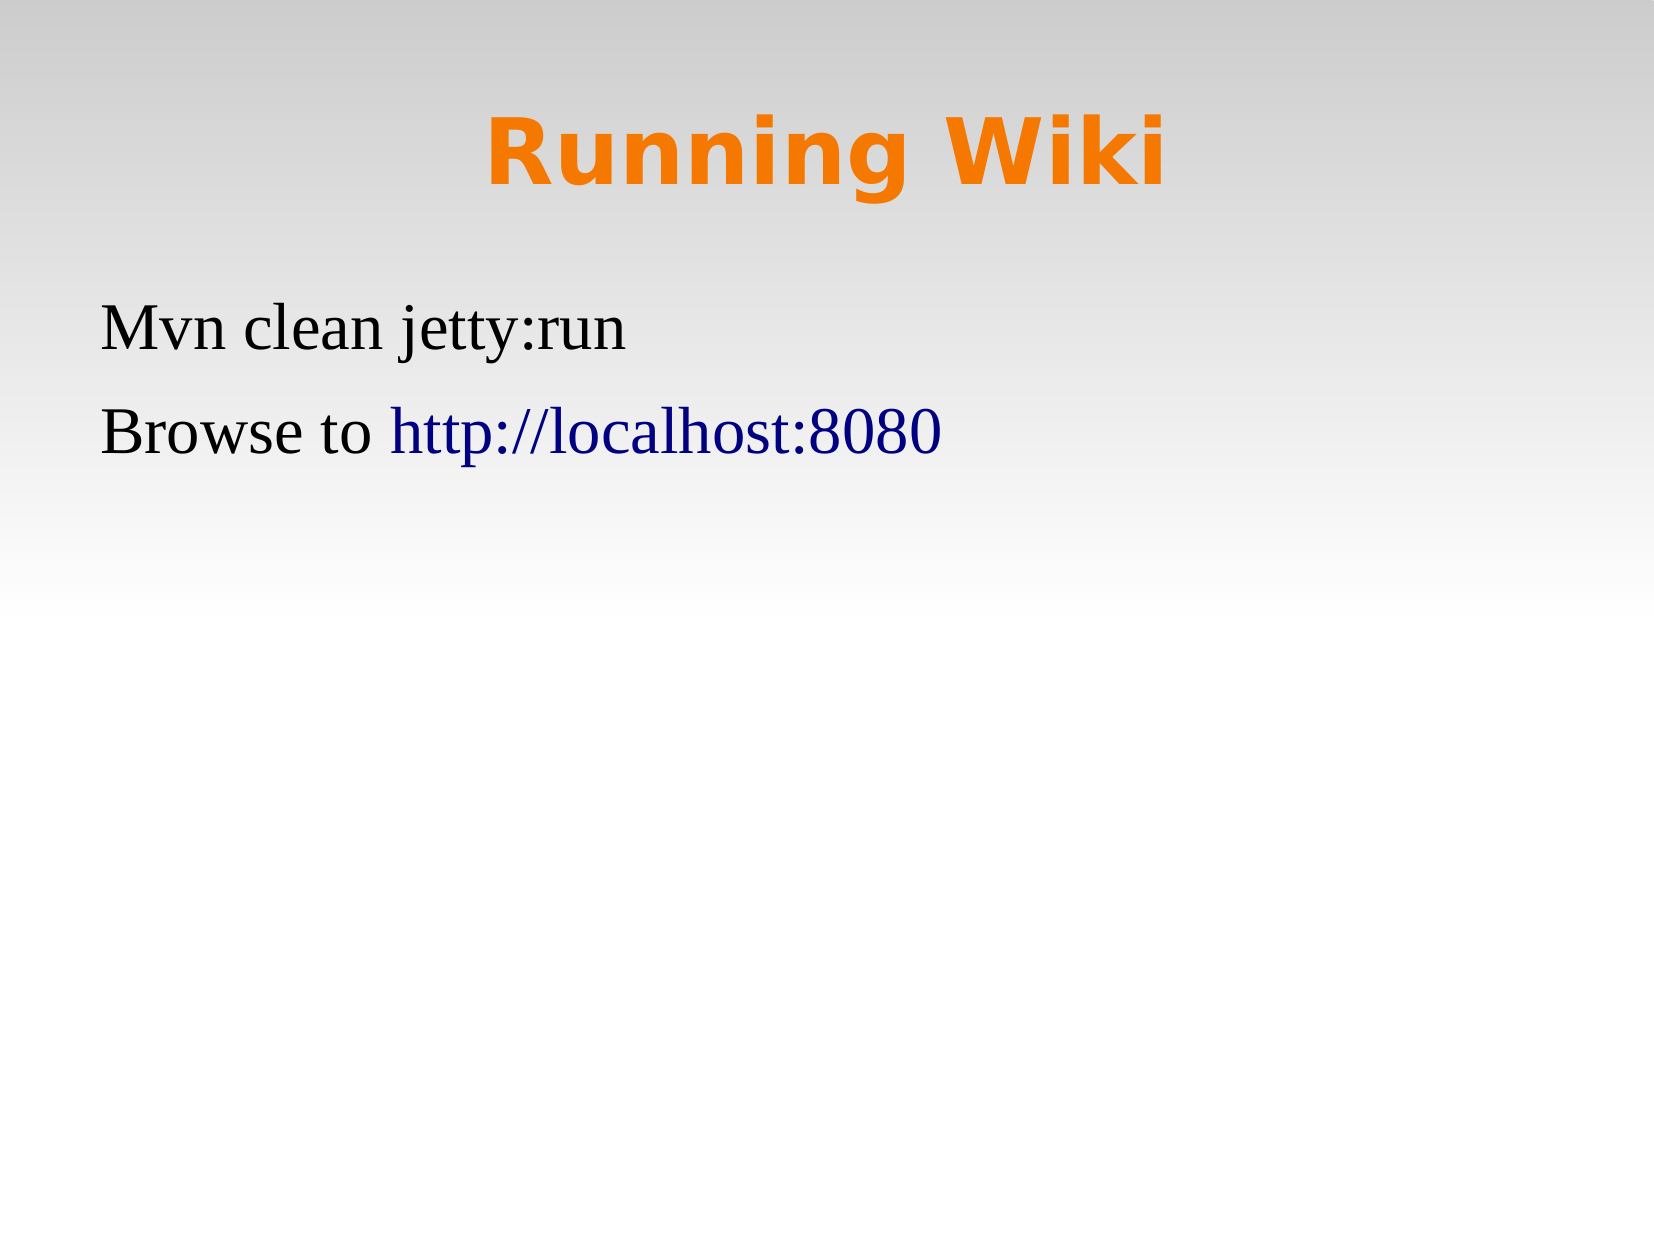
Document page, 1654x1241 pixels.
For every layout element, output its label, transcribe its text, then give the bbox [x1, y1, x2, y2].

title Running Wiki [82, 56, 1571, 250]
list Mvn clean jetty:run Browse to http://localhost:8080 [82, 290, 1571, 1094]
